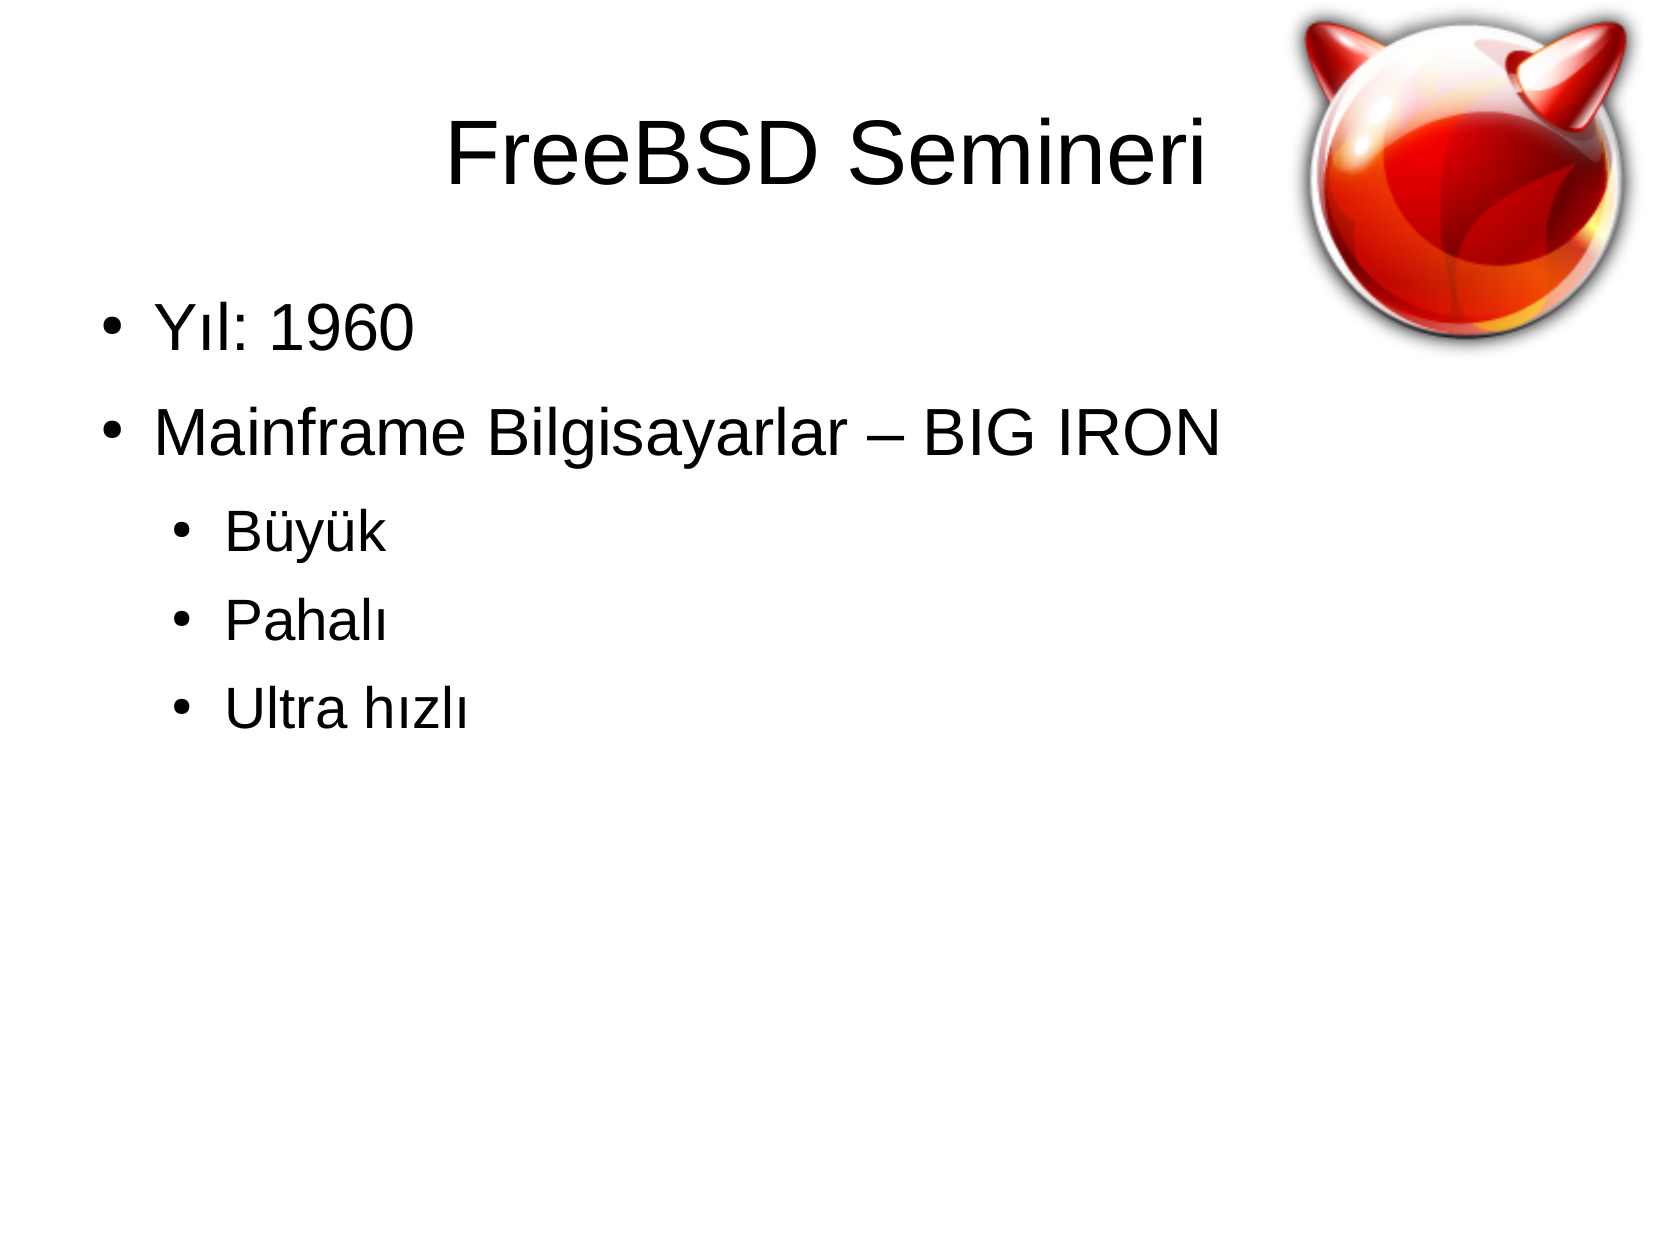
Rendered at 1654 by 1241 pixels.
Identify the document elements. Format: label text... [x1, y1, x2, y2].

picture [1282, 0, 1654, 365]
title FreeBSD Semineri [82, 49, 1282, 257]
list Yıl: 1960 Mainframe Bilgisayarlar – BIG IRON Büyük Pahalı Ultra hızlı [82, 290, 1571, 1109]
